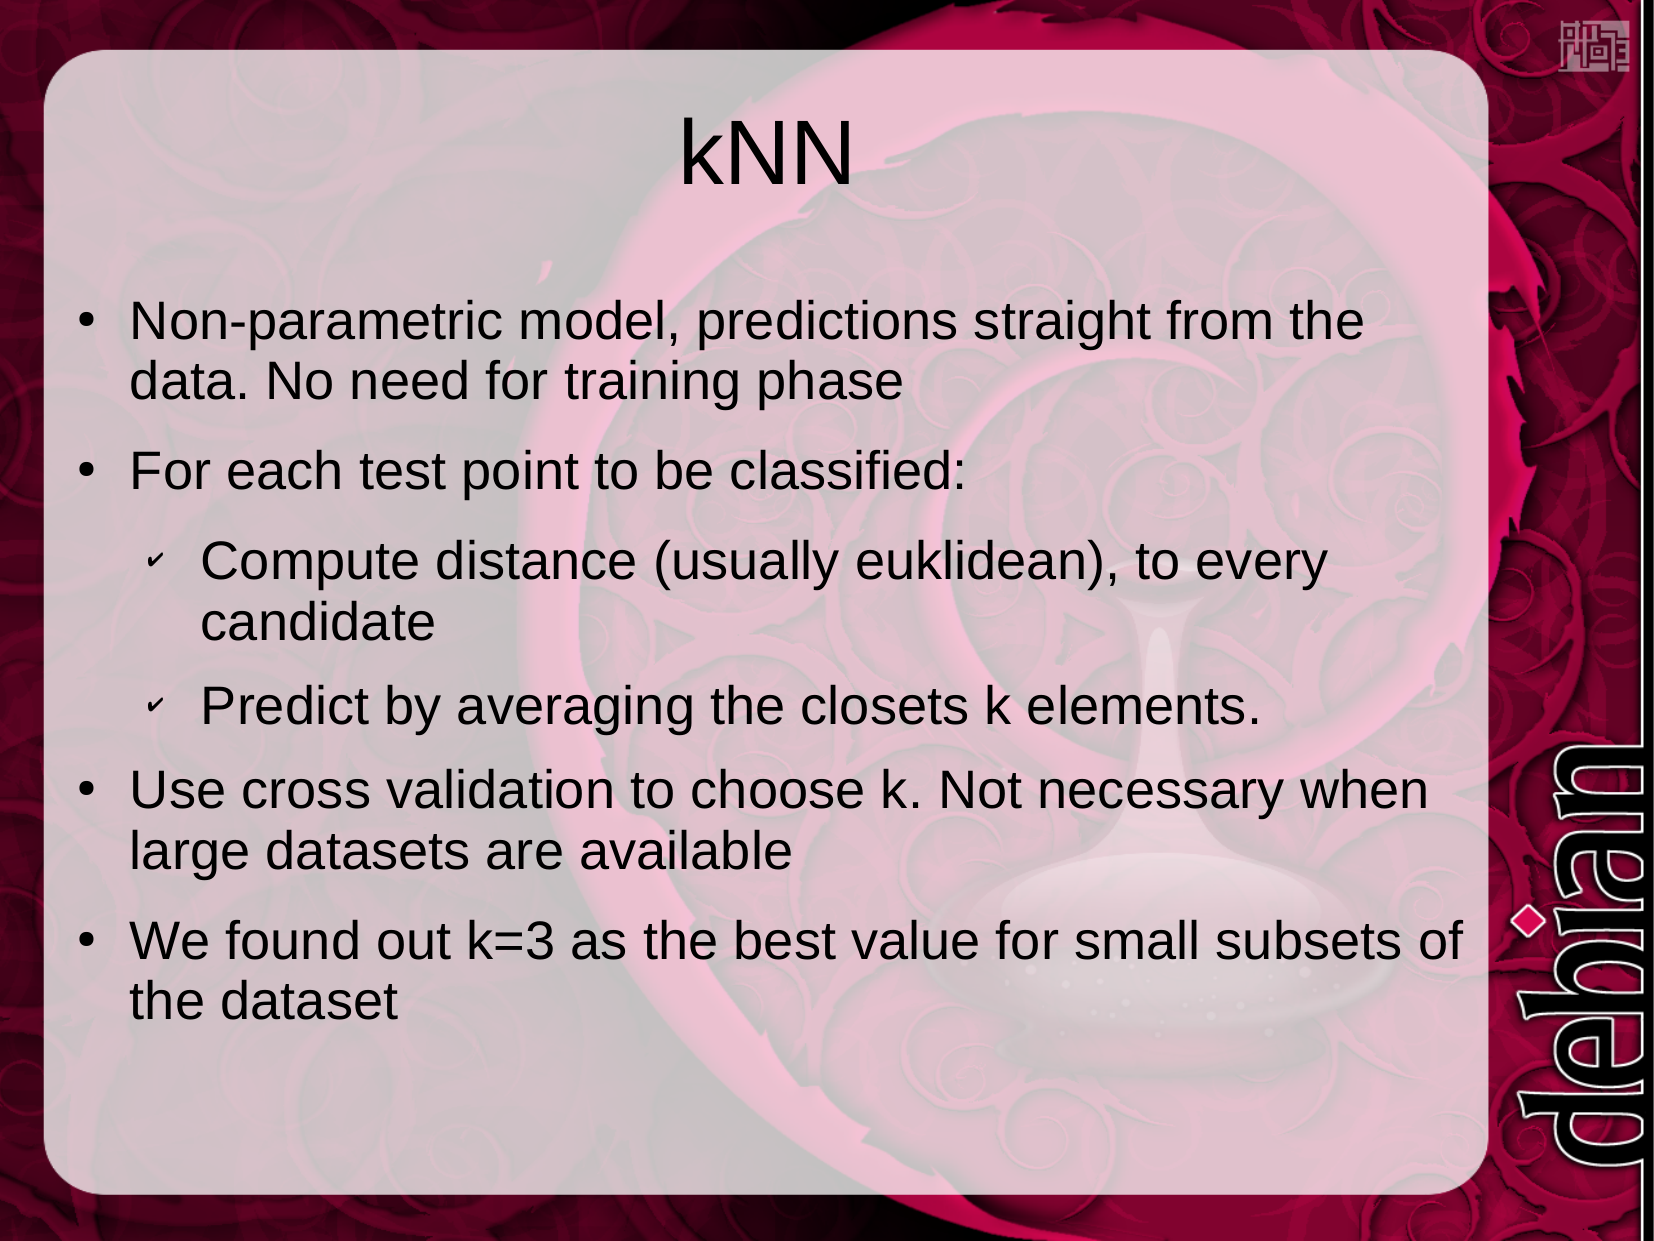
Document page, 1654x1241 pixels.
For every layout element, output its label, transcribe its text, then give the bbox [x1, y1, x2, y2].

title kNN [59, 49, 1477, 257]
picture [0, 0, 1654, 1241]
list Non-parametric model, predictions straight from the data. No need for training phase For each test point to be classified: Compute distance (usually euklidean), to every candidate Predict by averaging the closets k elements. Use cross validation to choose k. Not necessary when large datasets are available We found out k=3 as the best value for small subsets of the dataset [59, 290, 1477, 1109]
